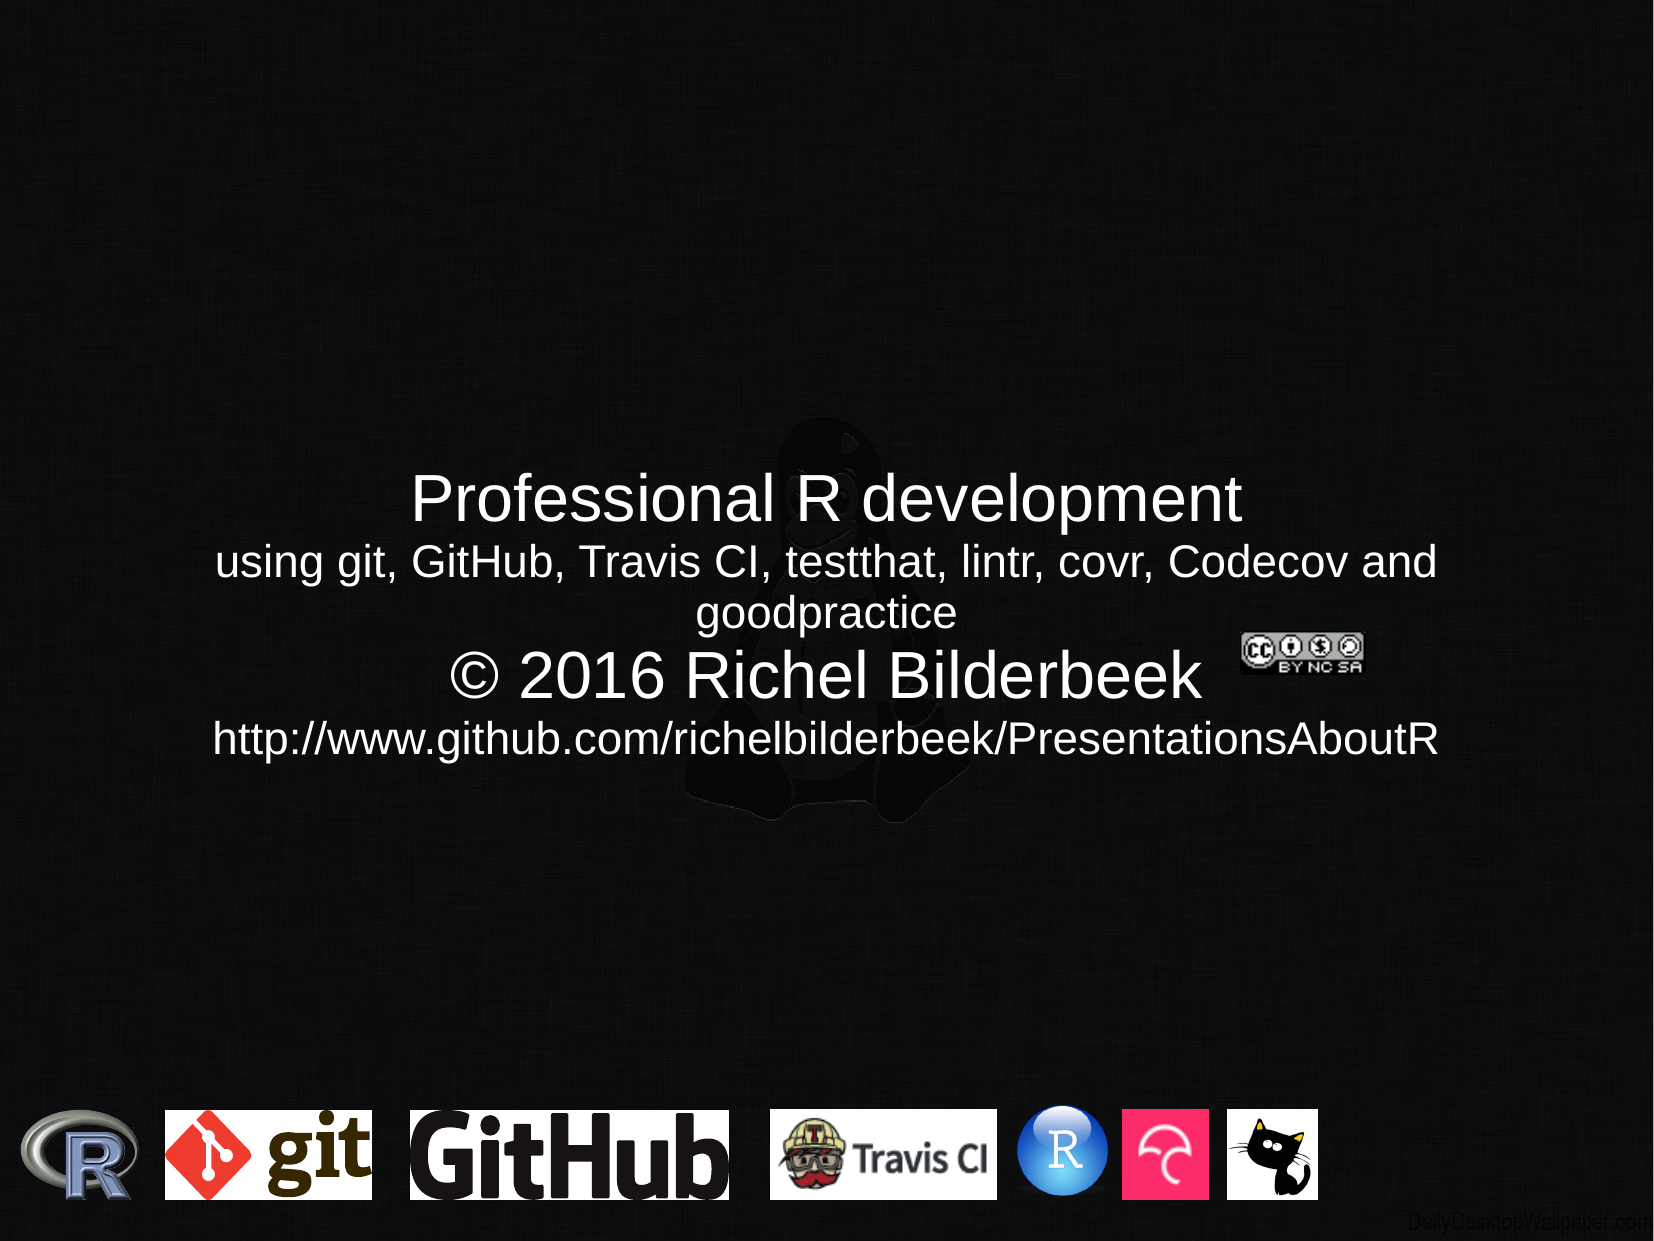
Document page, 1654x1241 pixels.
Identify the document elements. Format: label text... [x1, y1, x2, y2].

picture [0, 0, 1654, 1241]
subtitle Professional R development using git, GitHub, Travis CI, testthat, lintr, covr, Codecov and goodpractice © 2016 Richel Bilderbeek http://www.github.com/richelbilderbeek/PresentationsAboutR [82, 290, 1571, 1010]
